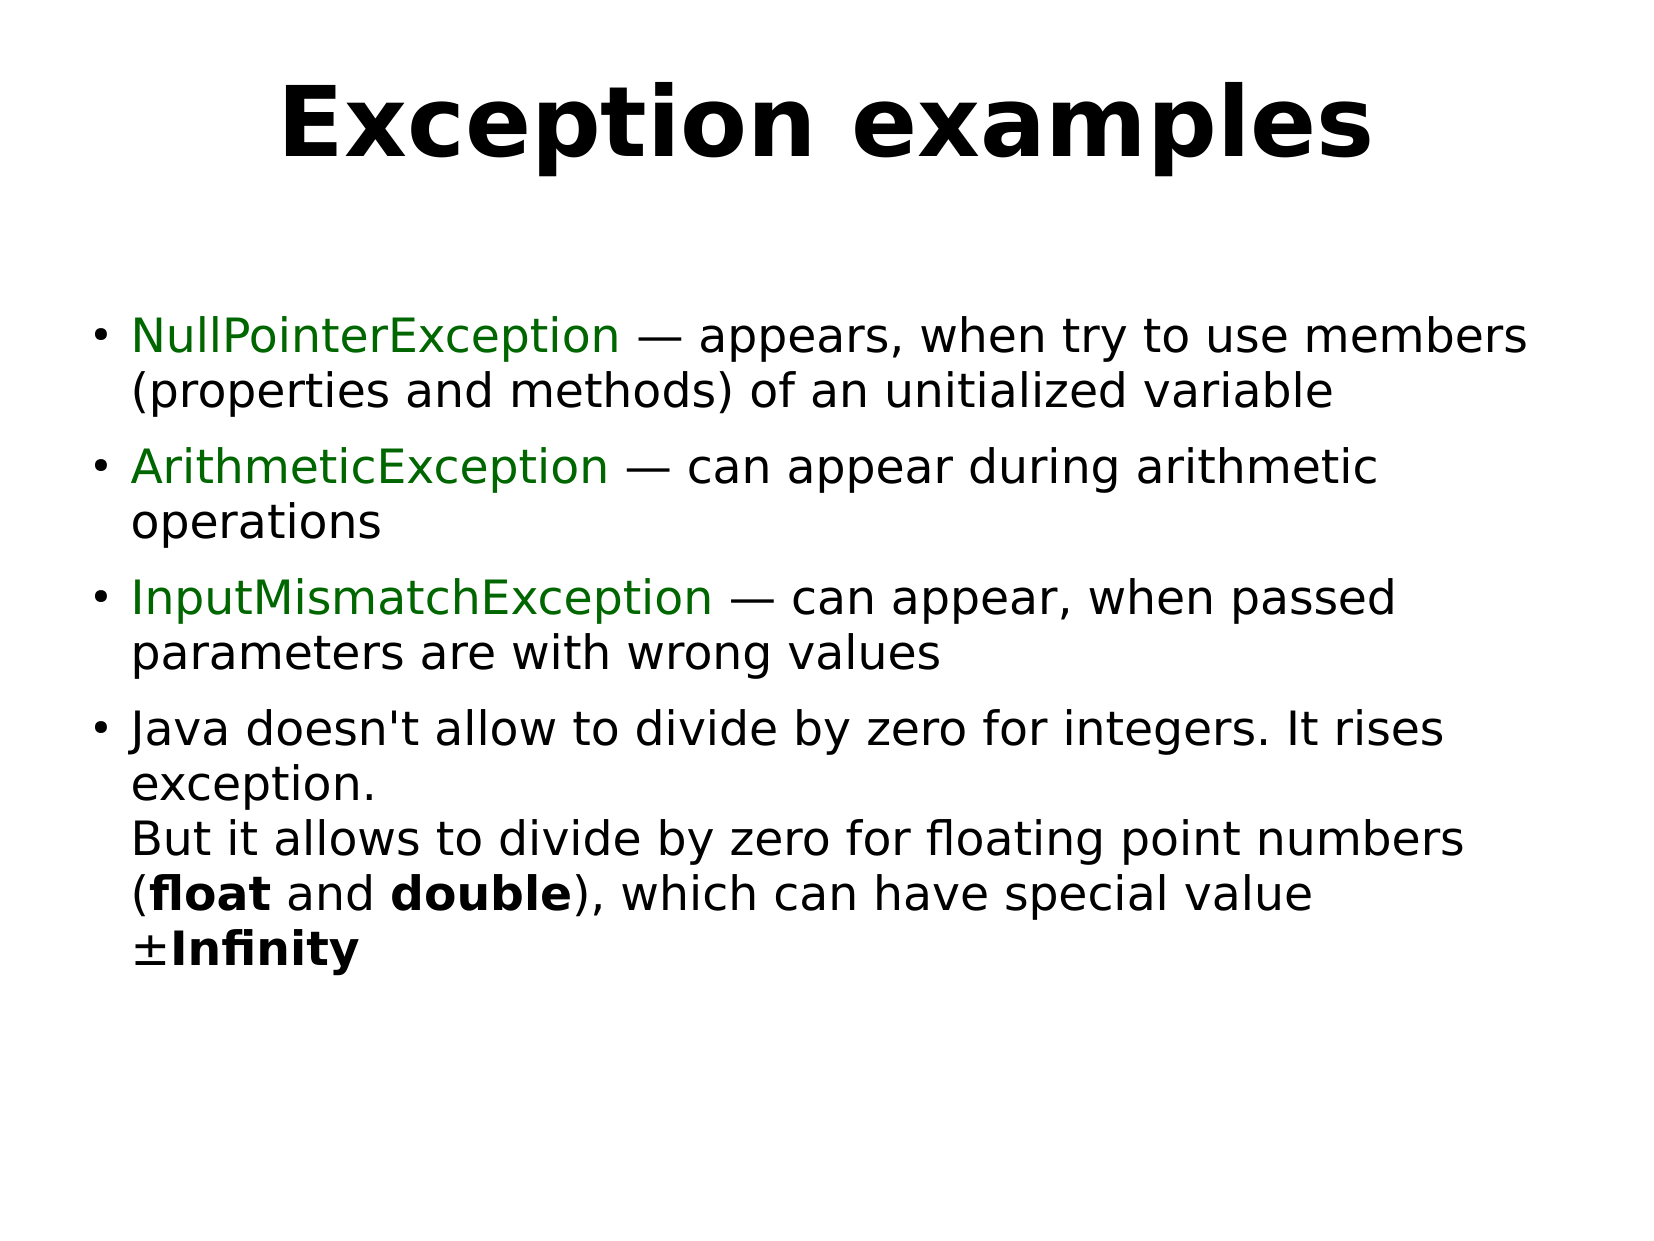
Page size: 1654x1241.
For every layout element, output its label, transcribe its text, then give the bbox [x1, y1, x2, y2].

title Exception examples [82, 49, 1571, 196]
list NullPointerException — appears, when try to use members (properties and methods) of an unitialized variable ArithmeticException — can appear during arithmetic operations InputMismatchException — can appear, when passed parameters are with wrong values Java doesn't allow to divide by zero for integers. It rises exception. But it allows to divide by zero for floating point numbers (float and double), which can have special value ±Infinity [80, 308, 1536, 1028]
